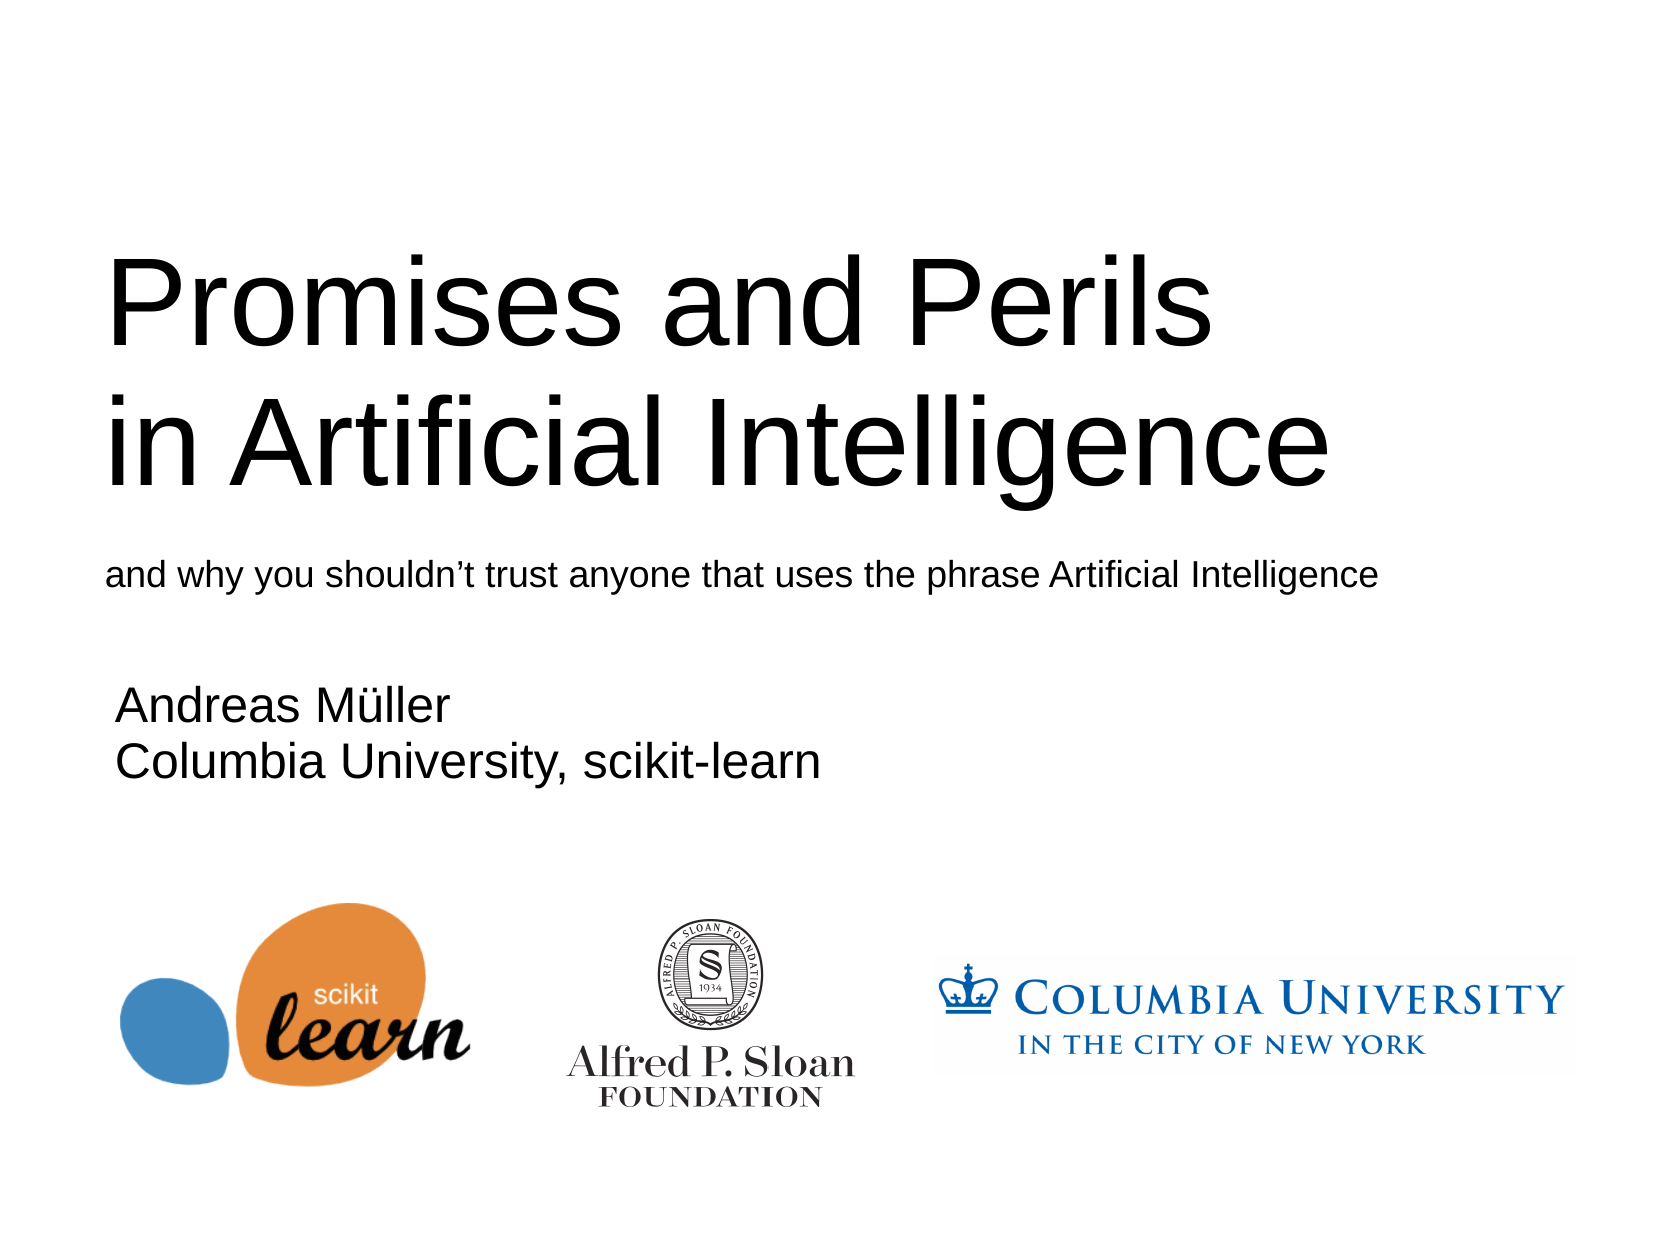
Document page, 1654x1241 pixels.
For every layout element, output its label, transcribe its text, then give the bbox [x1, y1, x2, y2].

text_box Andreas Müller Columbia University, scikit-learn [100, 669, 1111, 856]
picture [120, 903, 489, 1126]
picture [933, 954, 1576, 1076]
picture [540, 914, 883, 1111]
text_box Promises and Perils in Artificial Intelligence and why you shouldn’t trust anyone that uses the phrase Artificial Intelligence [90, 225, 1531, 856]
